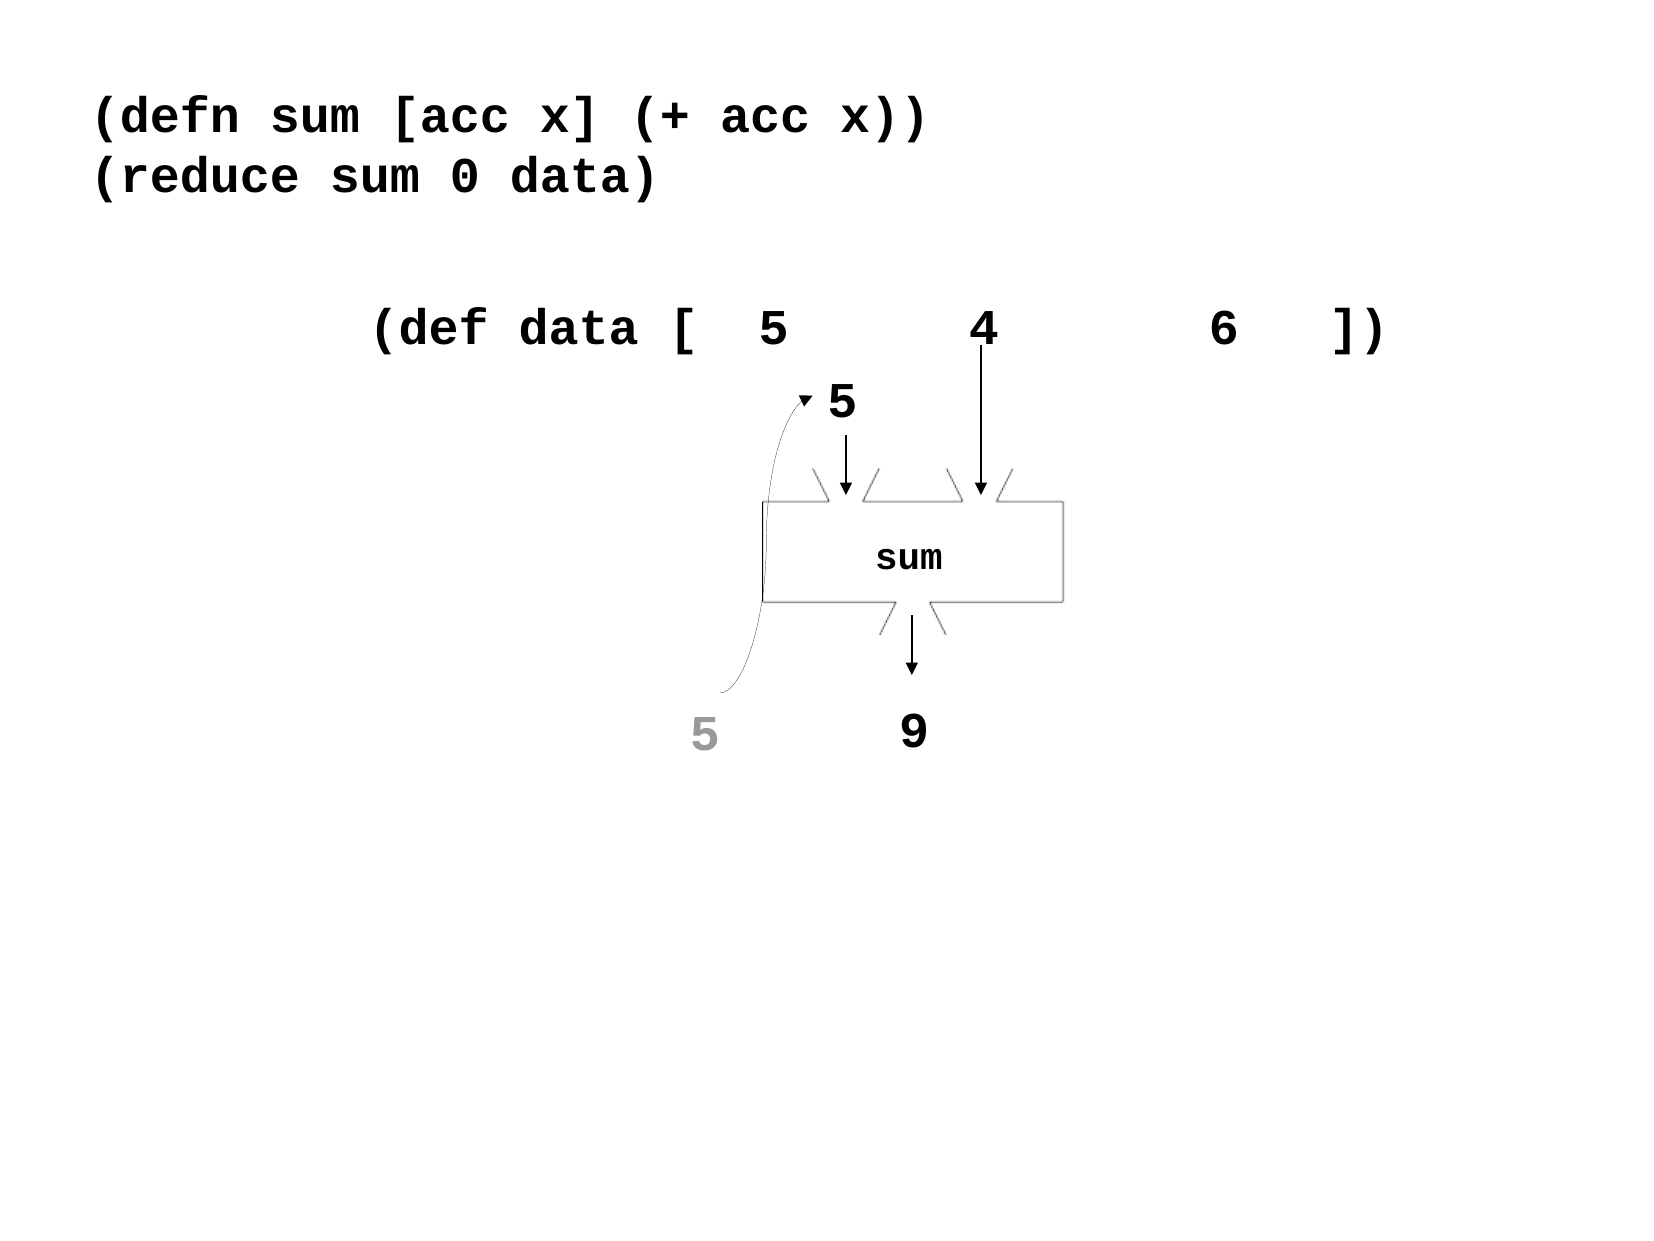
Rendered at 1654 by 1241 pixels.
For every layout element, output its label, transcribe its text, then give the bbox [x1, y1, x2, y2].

text_box 5 [674, 693, 765, 765]
text_box (defn sum [acc x] (+ acc x)) (reduce sum 0 data) [74, 74, 1260, 260]
text_box 5 [812, 359, 903, 432]
text_box (def data [ 5 4 6 ]) [353, 286, 1485, 358]
text_box 9 [884, 689, 975, 762]
picture [762, 434, 781, 592]
picture [762, 434, 1071, 635]
